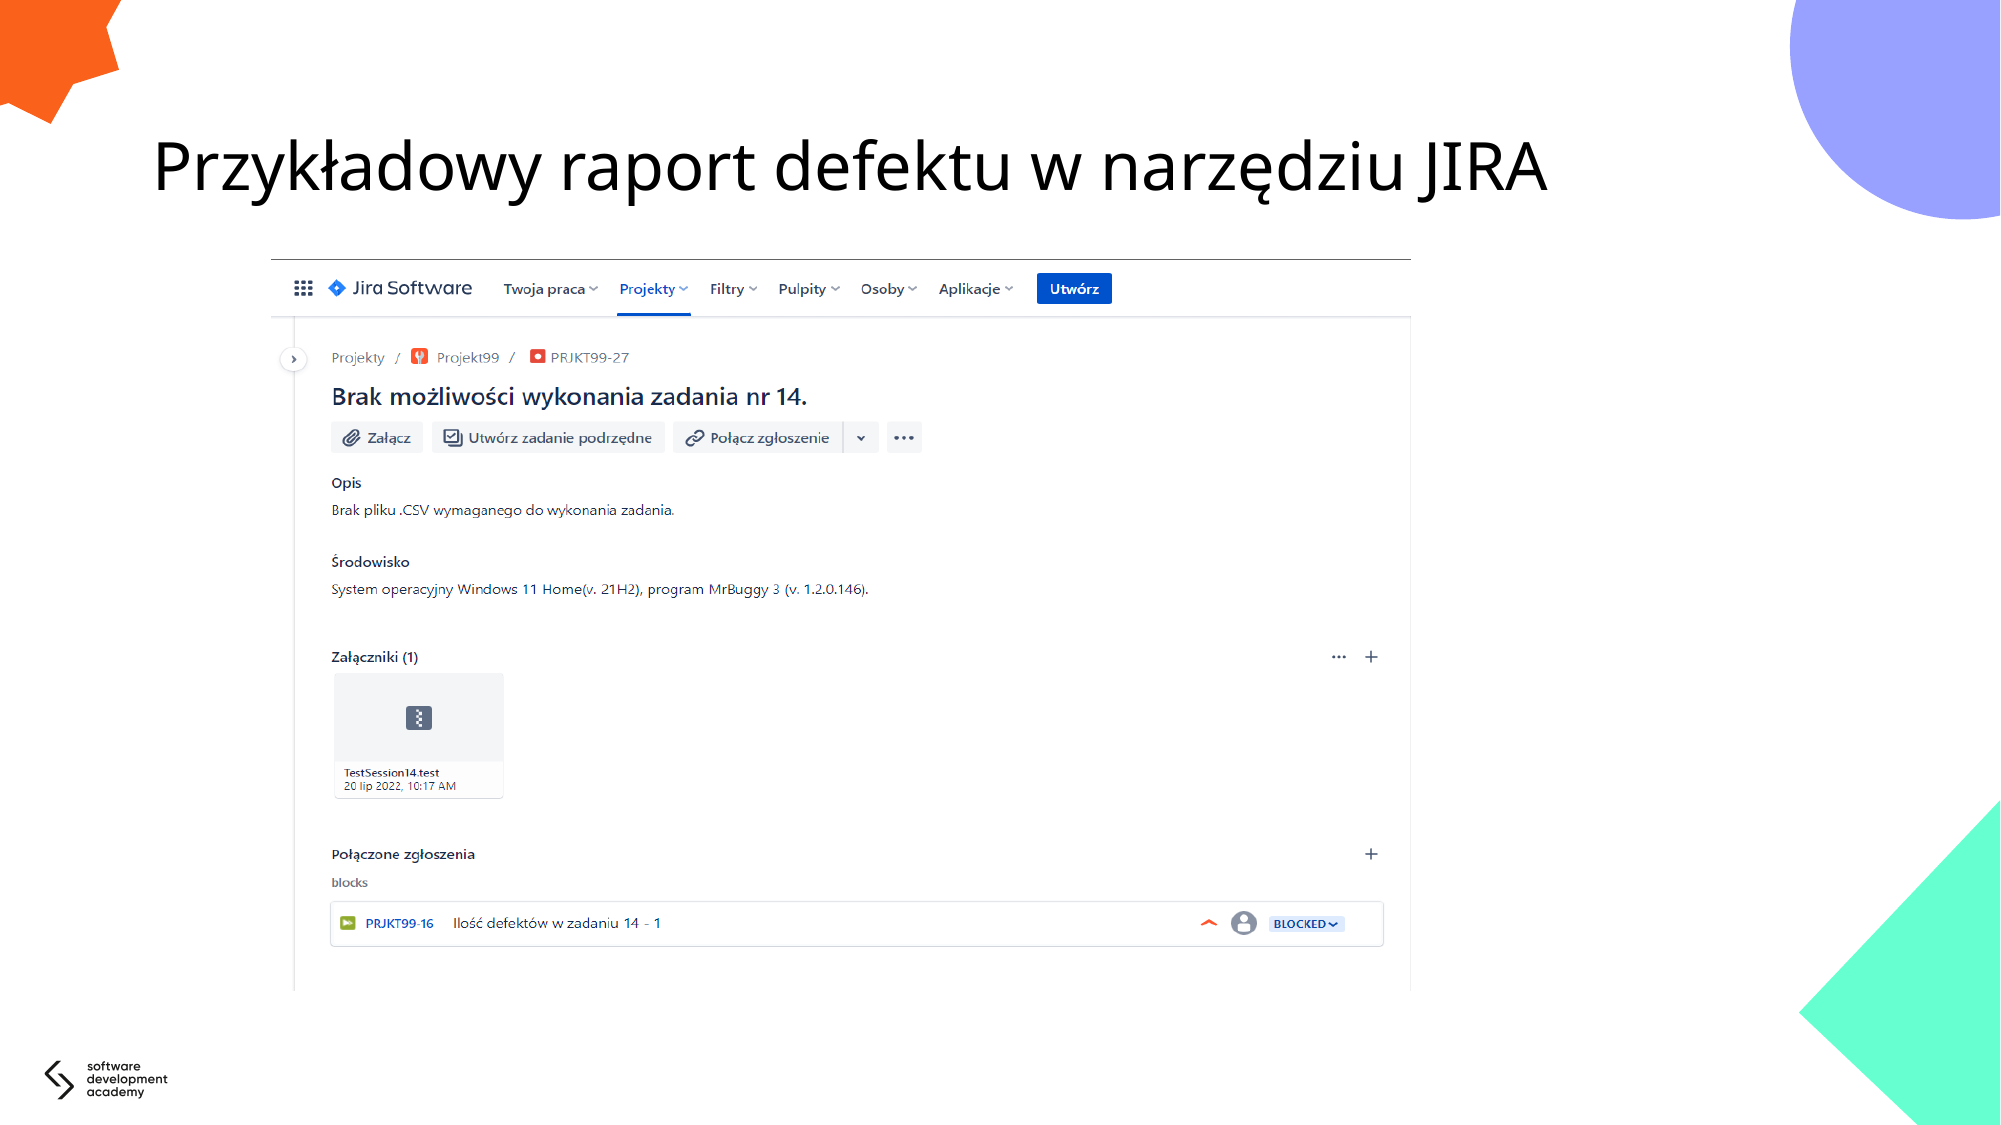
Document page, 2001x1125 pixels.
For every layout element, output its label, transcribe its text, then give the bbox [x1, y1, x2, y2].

title Przykładowy raport defektu w narzędziu JIRA [137, 59, 1771, 278]
picture [19, 1035, 193, 1125]
picture [271, 259, 1411, 991]
